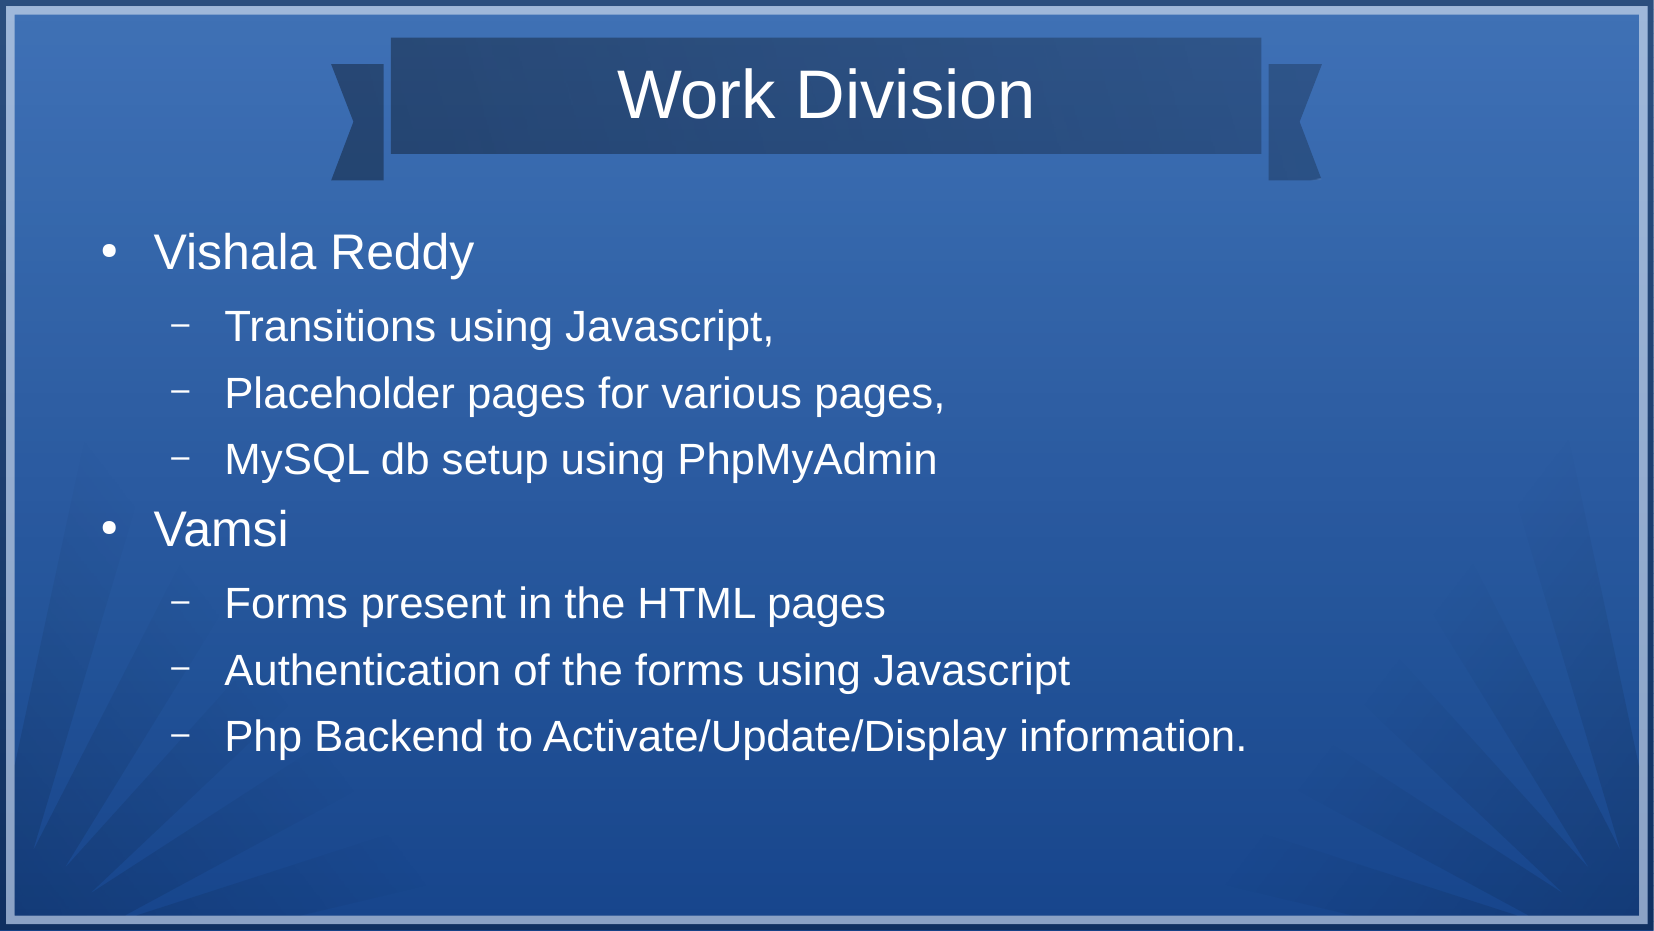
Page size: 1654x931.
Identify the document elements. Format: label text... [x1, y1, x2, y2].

title Work Division [389, 35, 1264, 154]
list Vishala Reddy Transitions using Javascript, Placeholder pages for various pages, MySQL db setup using PhpMyAdmin Vamsi Forms present in the HTML pages Authentication of the forms using Javascript Php Backend to Activate/Update/Display information. [82, 224, 1571, 848]
